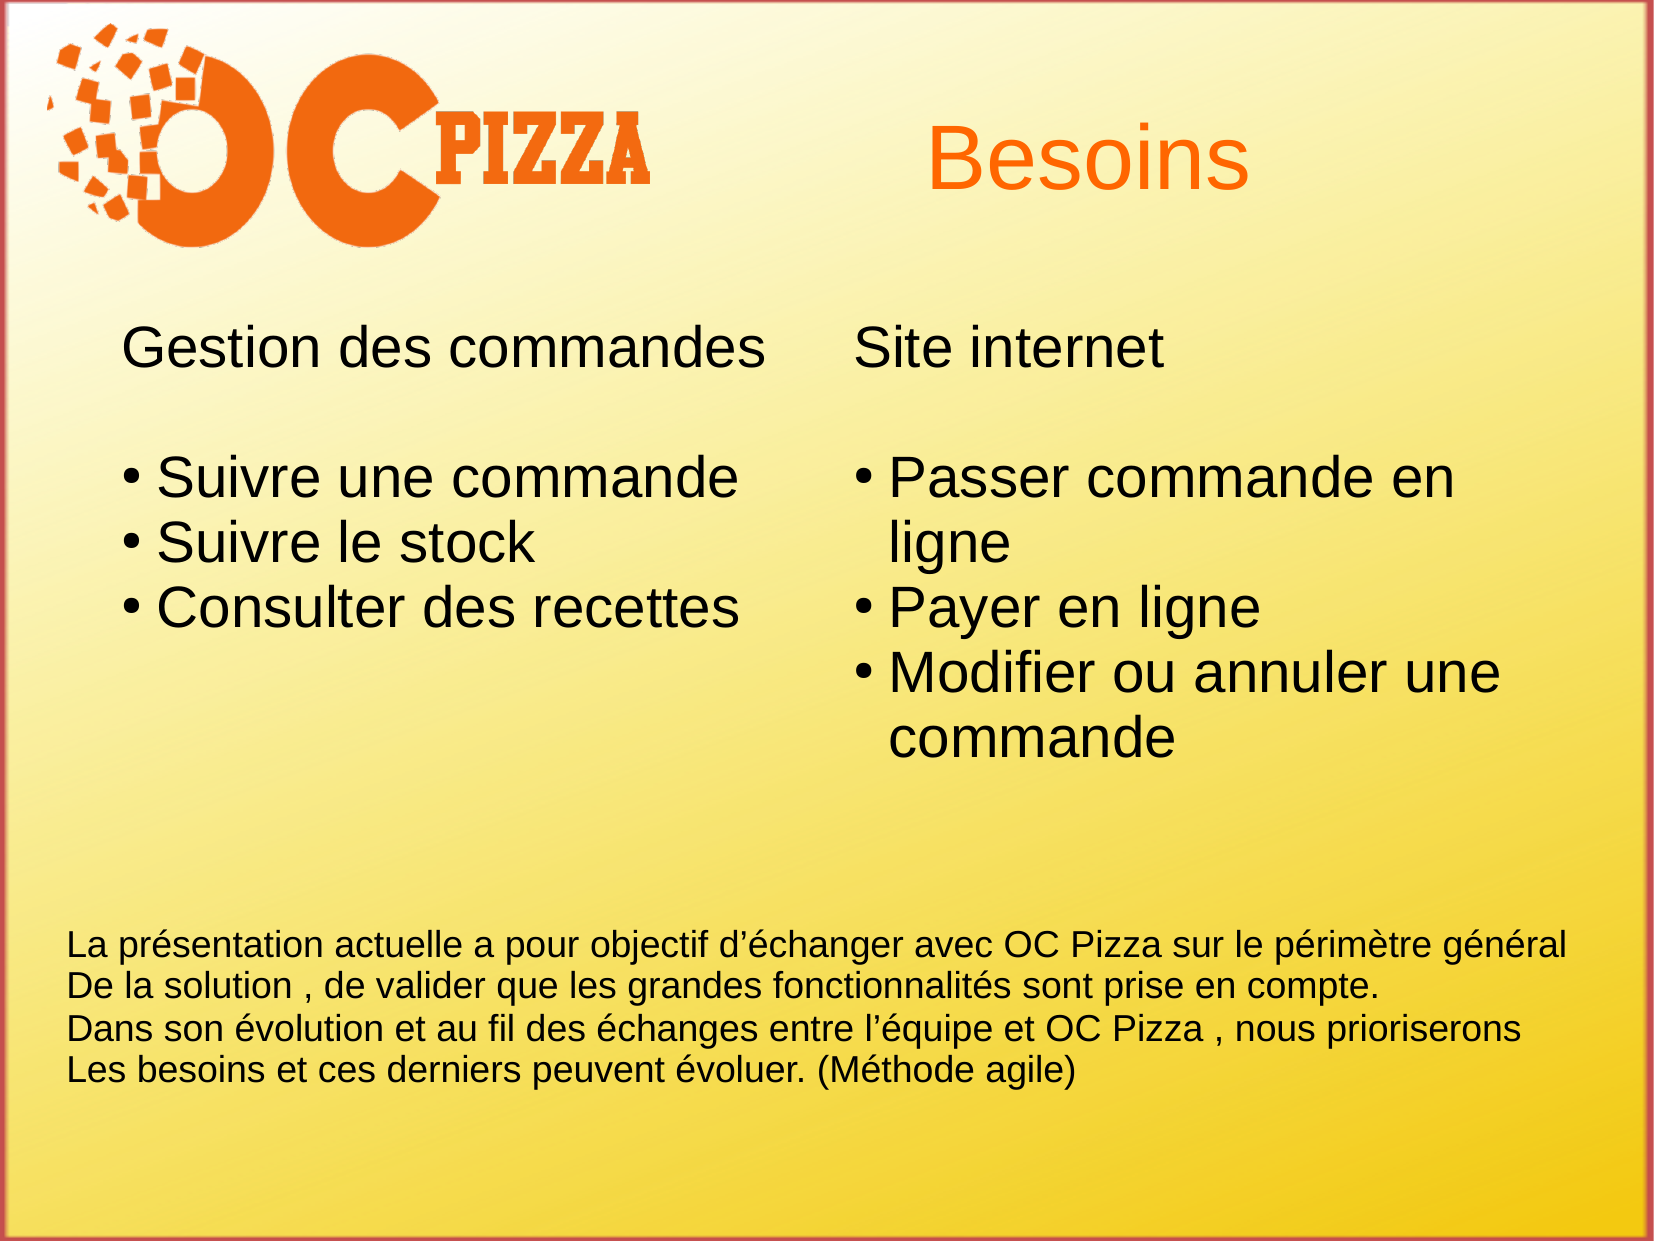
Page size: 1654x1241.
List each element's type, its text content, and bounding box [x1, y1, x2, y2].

text_box Gestion des commandes Suivre une commande Suivre le stock Consulter des recettes [106, 307, 898, 843]
text_box Besoins [724, 106, 1453, 209]
picture [0, 0, 1654, 1241]
text_box Site internet Passer commande en ligne Payer en ligne Modifier ou annuler une commande [838, 307, 1524, 778]
text_box La présentation actuelle a pour objectif d’échanger avec OC Pizza sur le périmètre général De la solution , de valider que les grandes fonctionnalités sont prise en compte. Dans son évolution et au fil des échanges entre l’équipe et OC Pizza , nous prioriserons Les besoins et ces derniers peuvent évoluer. (Méthode agile) [51, 915, 1583, 1099]
